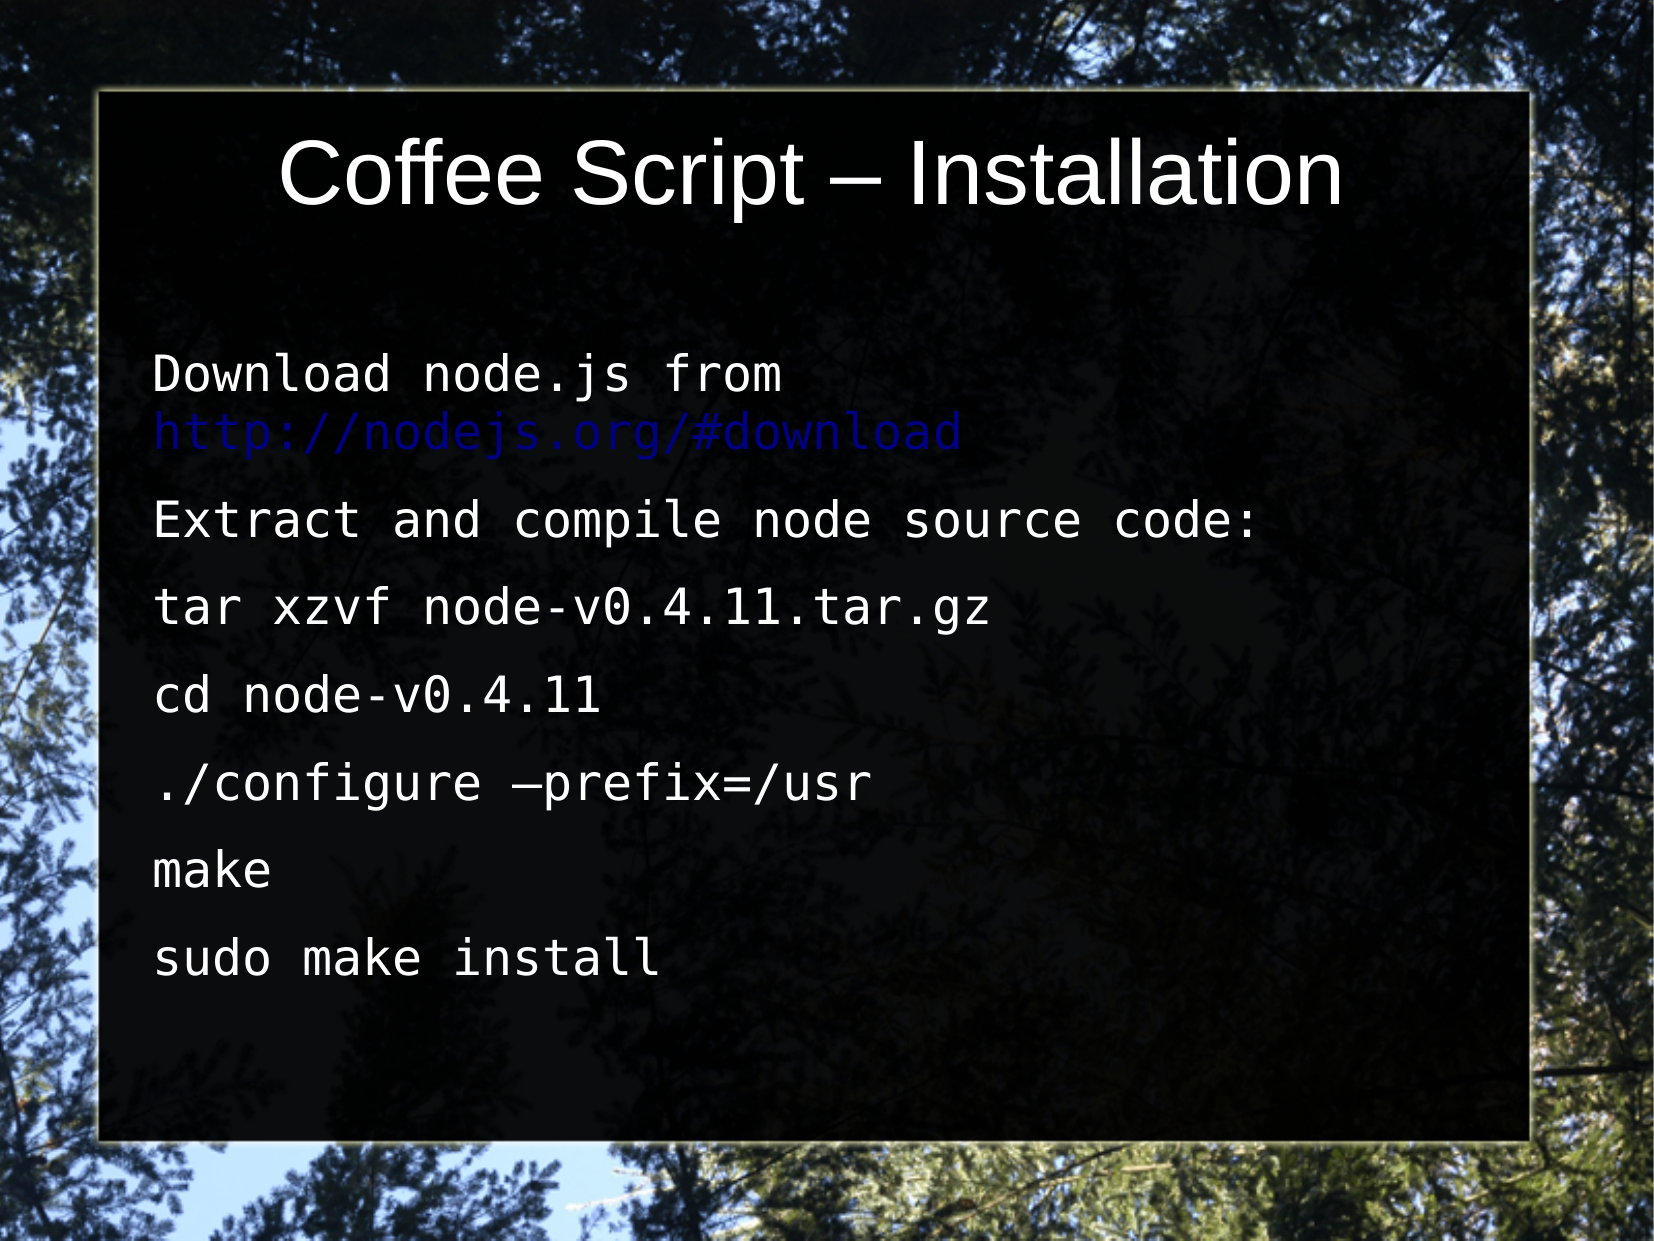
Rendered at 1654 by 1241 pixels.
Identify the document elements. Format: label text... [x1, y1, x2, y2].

list Download node.js from http://nodejs.org/#download Extract and compile node source code: tar xzvf node-v0.4.11.tar.gz cd node-v0.4.11 ./configure –prefix=/usr make sudo make install [152, 344, 1534, 1127]
picture [0, 0, 1654, 1241]
title Coffee Script – Installation [88, 88, 1536, 257]
